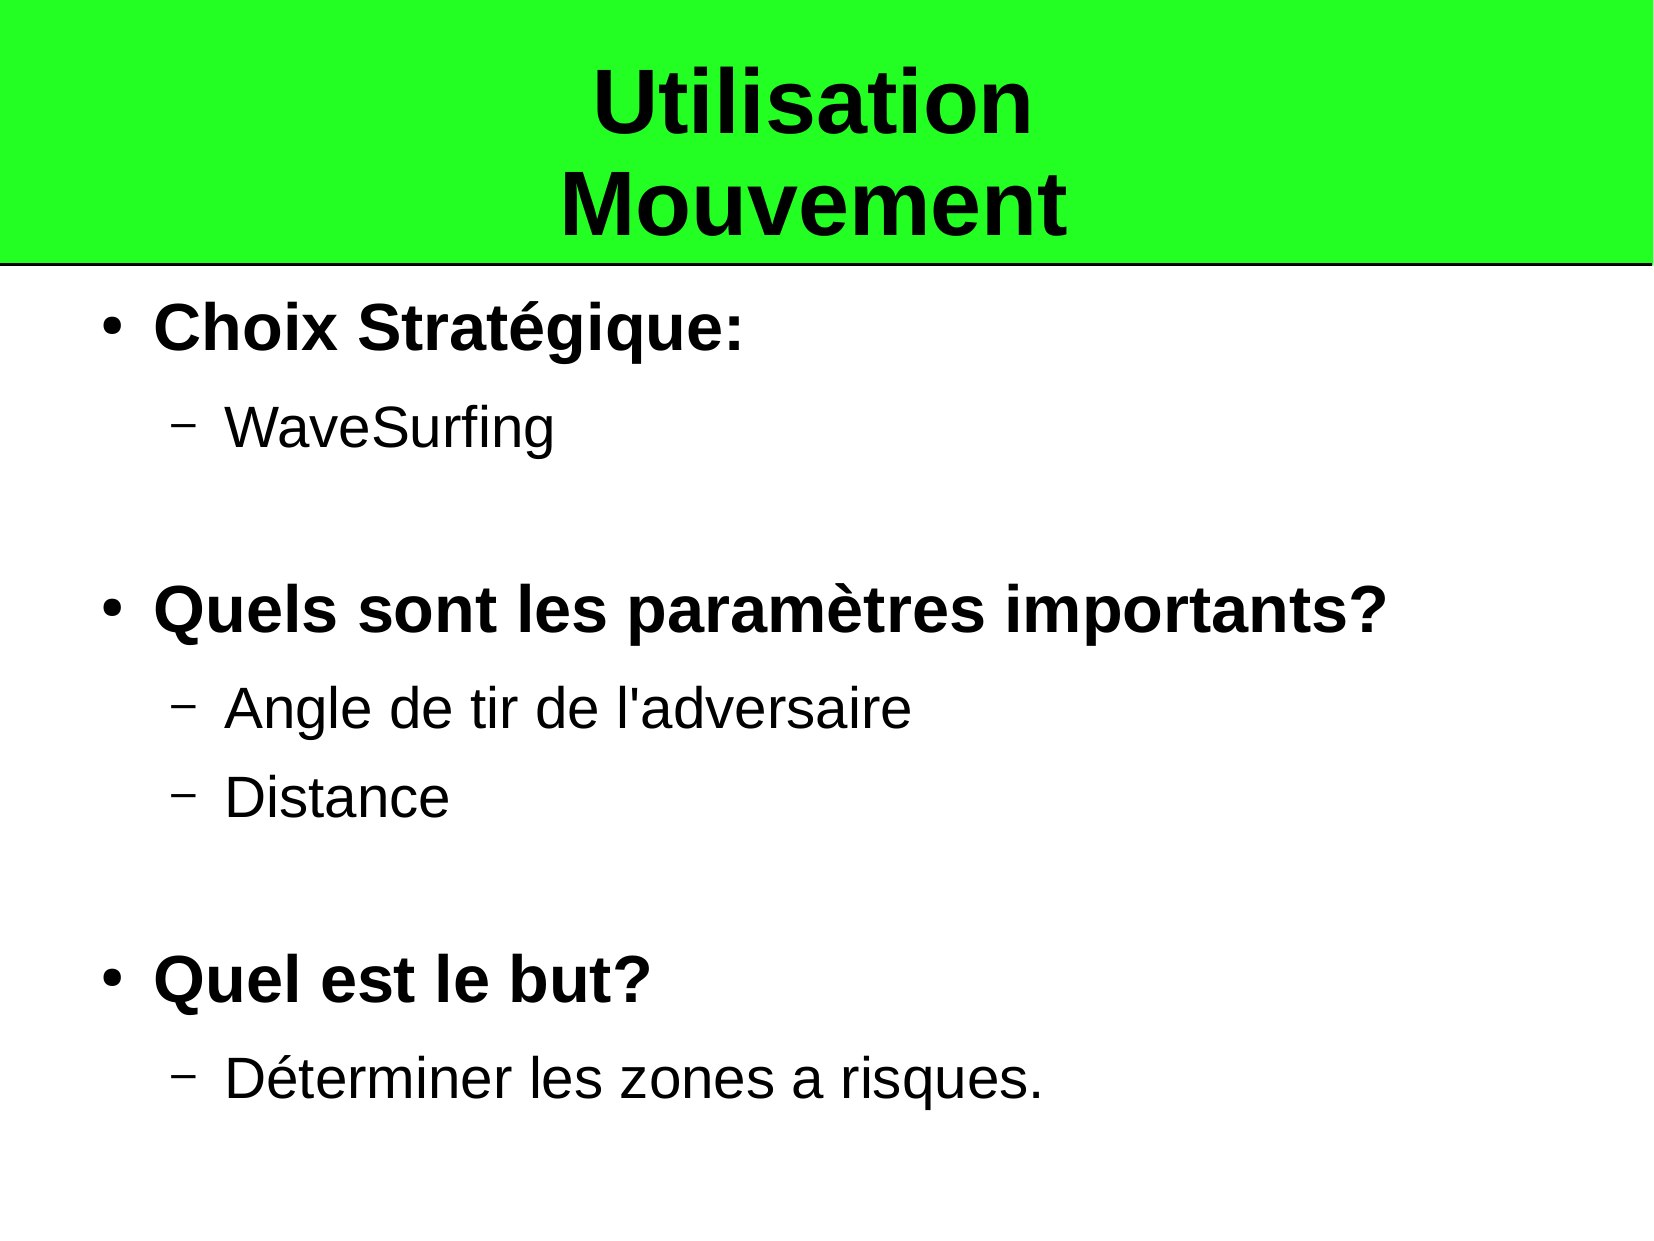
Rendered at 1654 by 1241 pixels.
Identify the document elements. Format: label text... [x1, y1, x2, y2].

list Choix Stratégique: WaveSurfing Quels sont les paramètres importants? Angle de tir de l'adversaire Distance Quel est le but? Déterminer les zones a risques. [82, 290, 1571, 1110]
text_box [0, 0, 1654, 266]
title Utilisation Mouvement [82, 49, 1571, 257]
